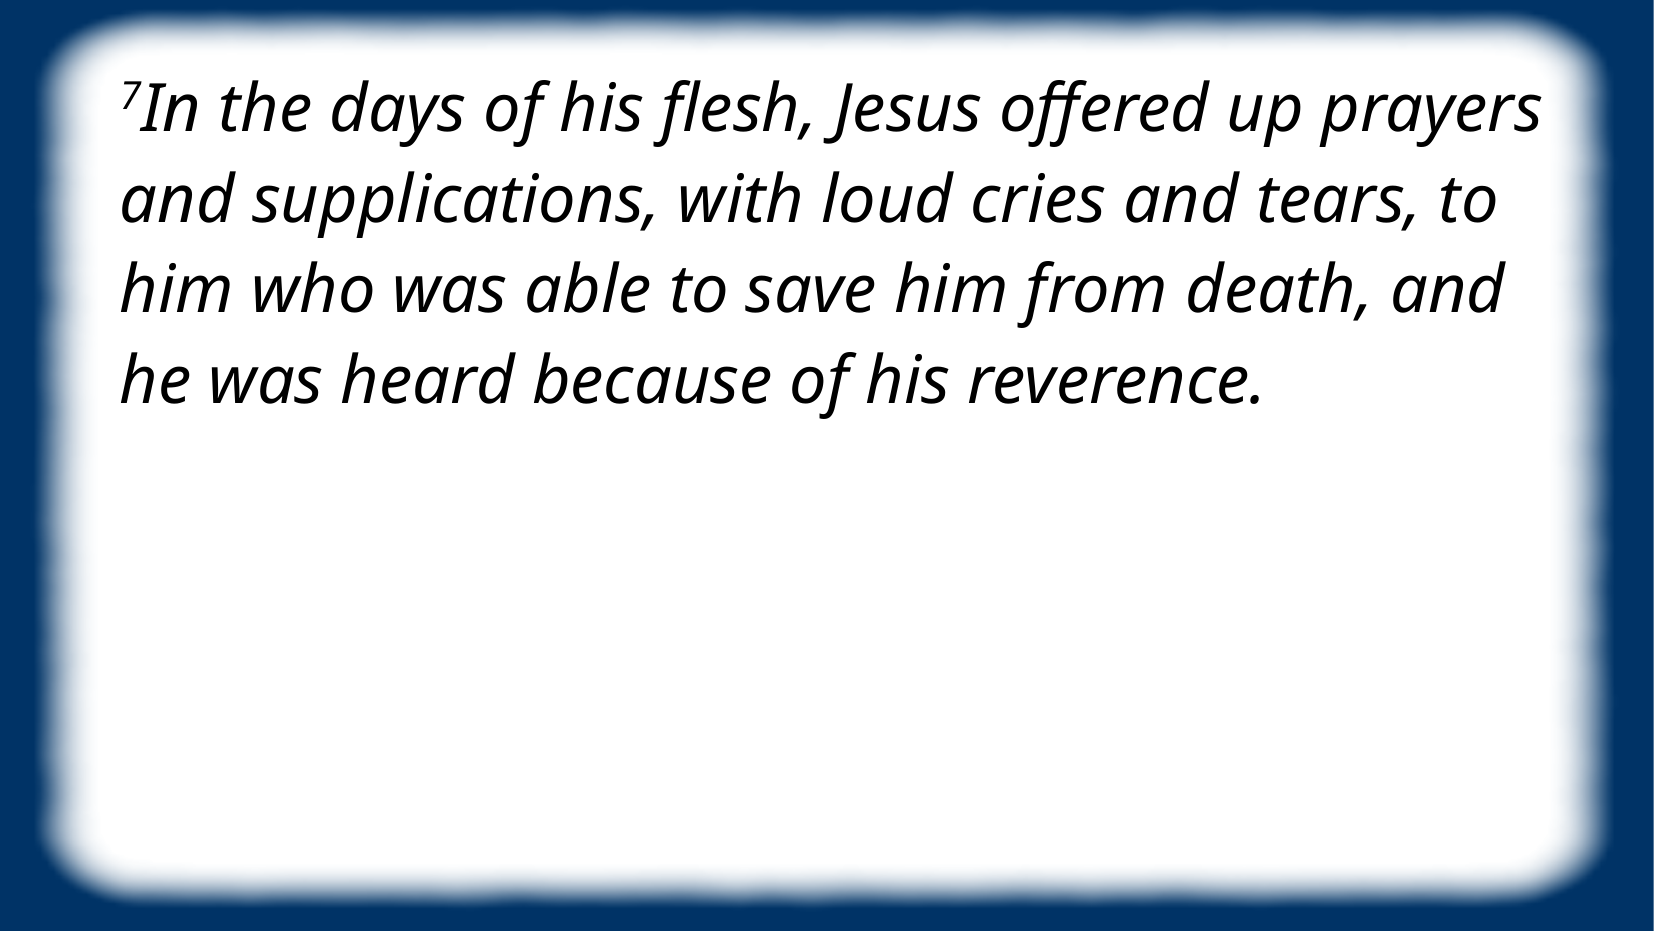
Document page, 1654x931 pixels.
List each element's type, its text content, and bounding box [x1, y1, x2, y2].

text_box 7In the days of his flesh, Jesus offered up prayers and supplications, with loud cries and tears, to him who was able to save him from death, and he was heard because of his reverence. [105, 52, 1561, 512]
picture [0, 0, 1654, 931]
